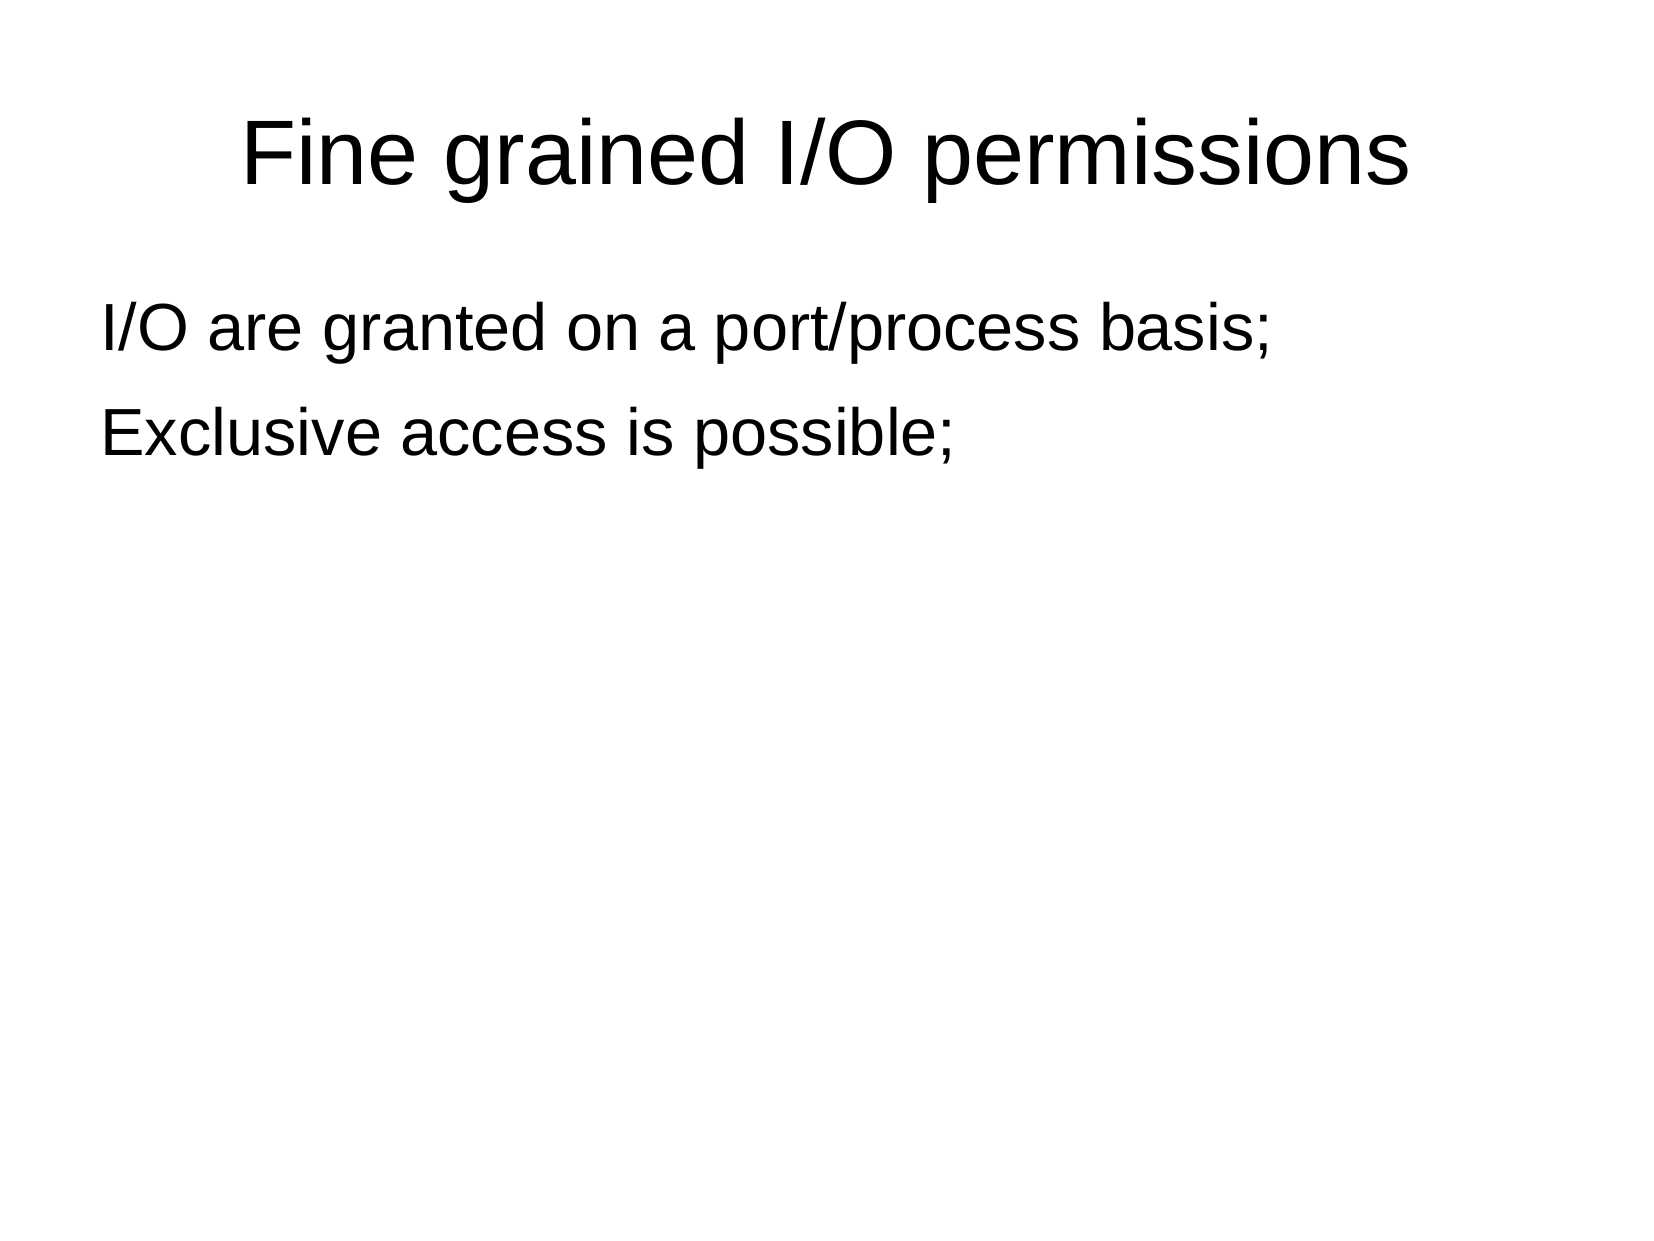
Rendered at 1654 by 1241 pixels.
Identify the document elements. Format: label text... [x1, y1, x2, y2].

title Fine grained I/O permissions [82, 56, 1571, 250]
list I/O are granted on a port/process basis; Exclusive access is possible; [82, 290, 1571, 1094]
